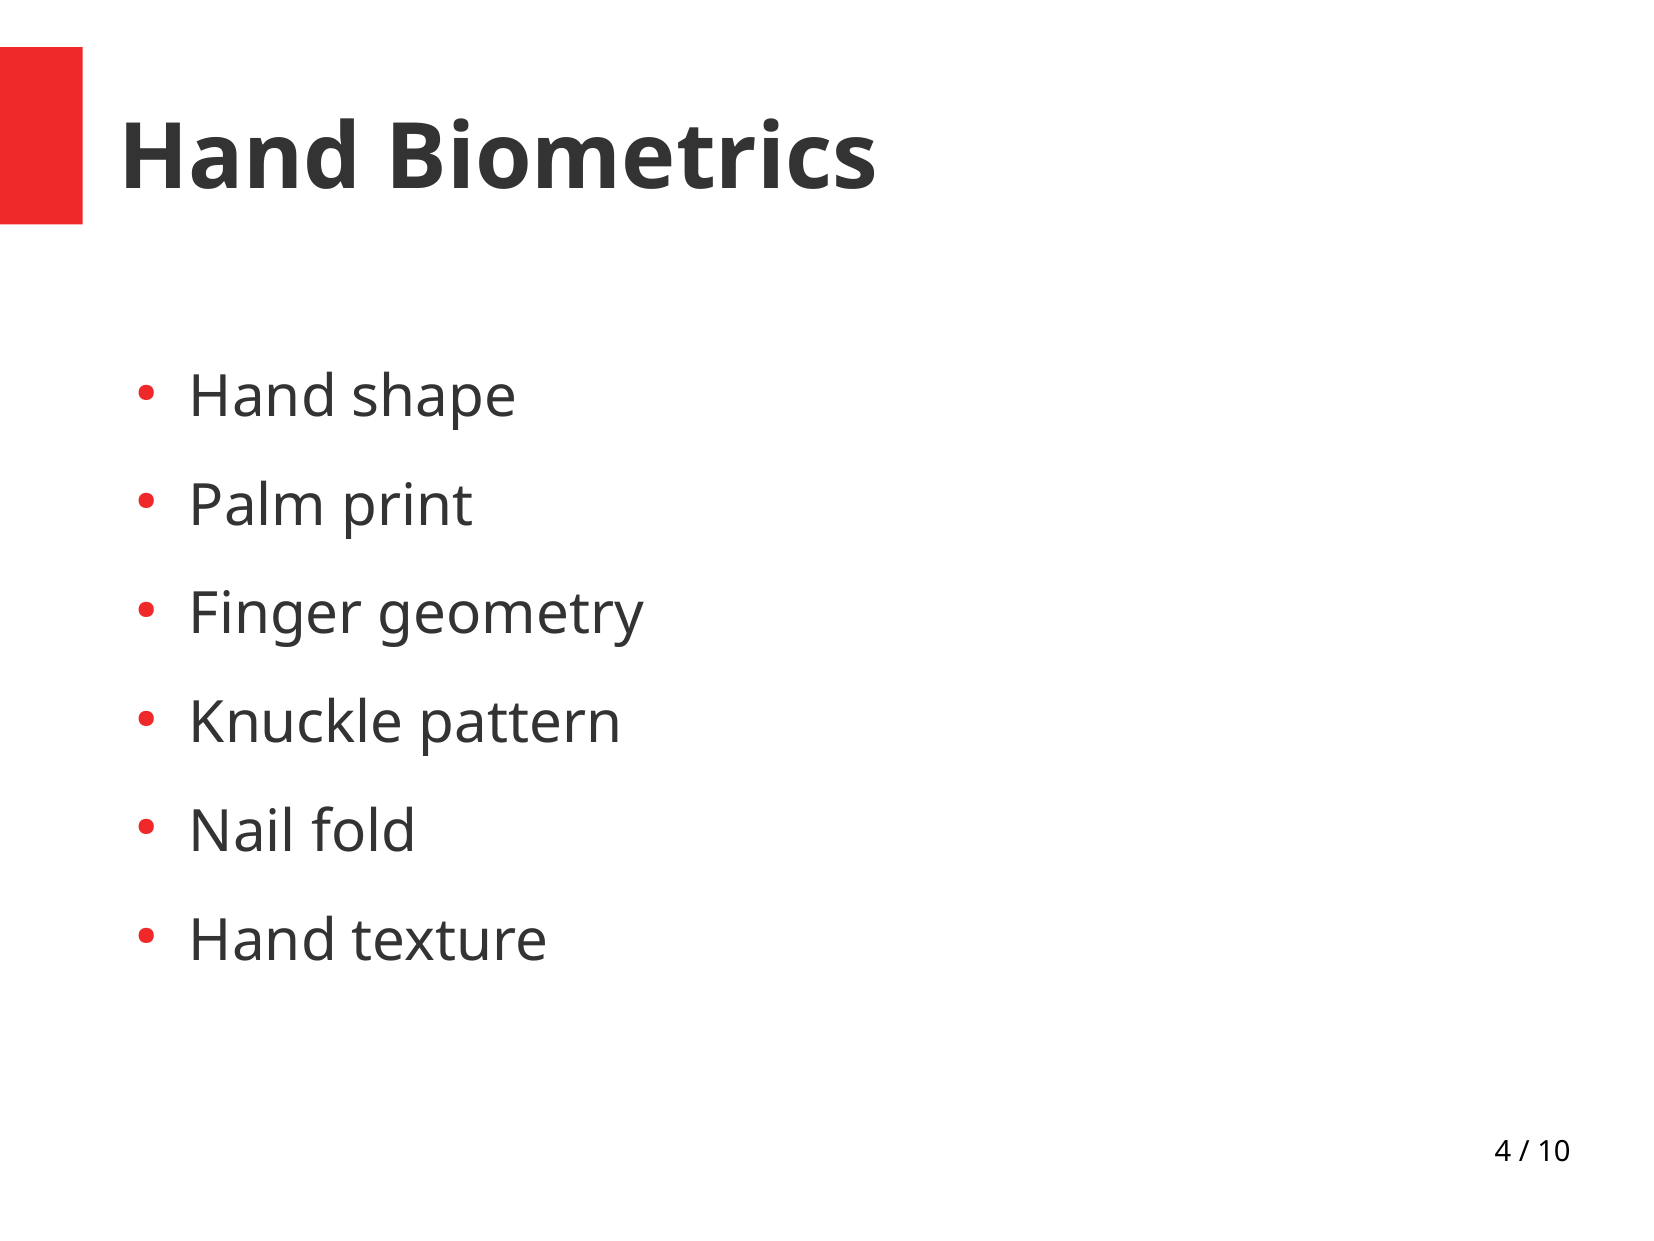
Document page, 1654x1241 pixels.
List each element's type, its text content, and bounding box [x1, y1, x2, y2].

list Hand shape Palm print Finger geometry Knuckle pattern Nail fold Hand texture [118, 354, 1536, 1074]
title Hand Biometrics [118, 49, 1571, 257]
